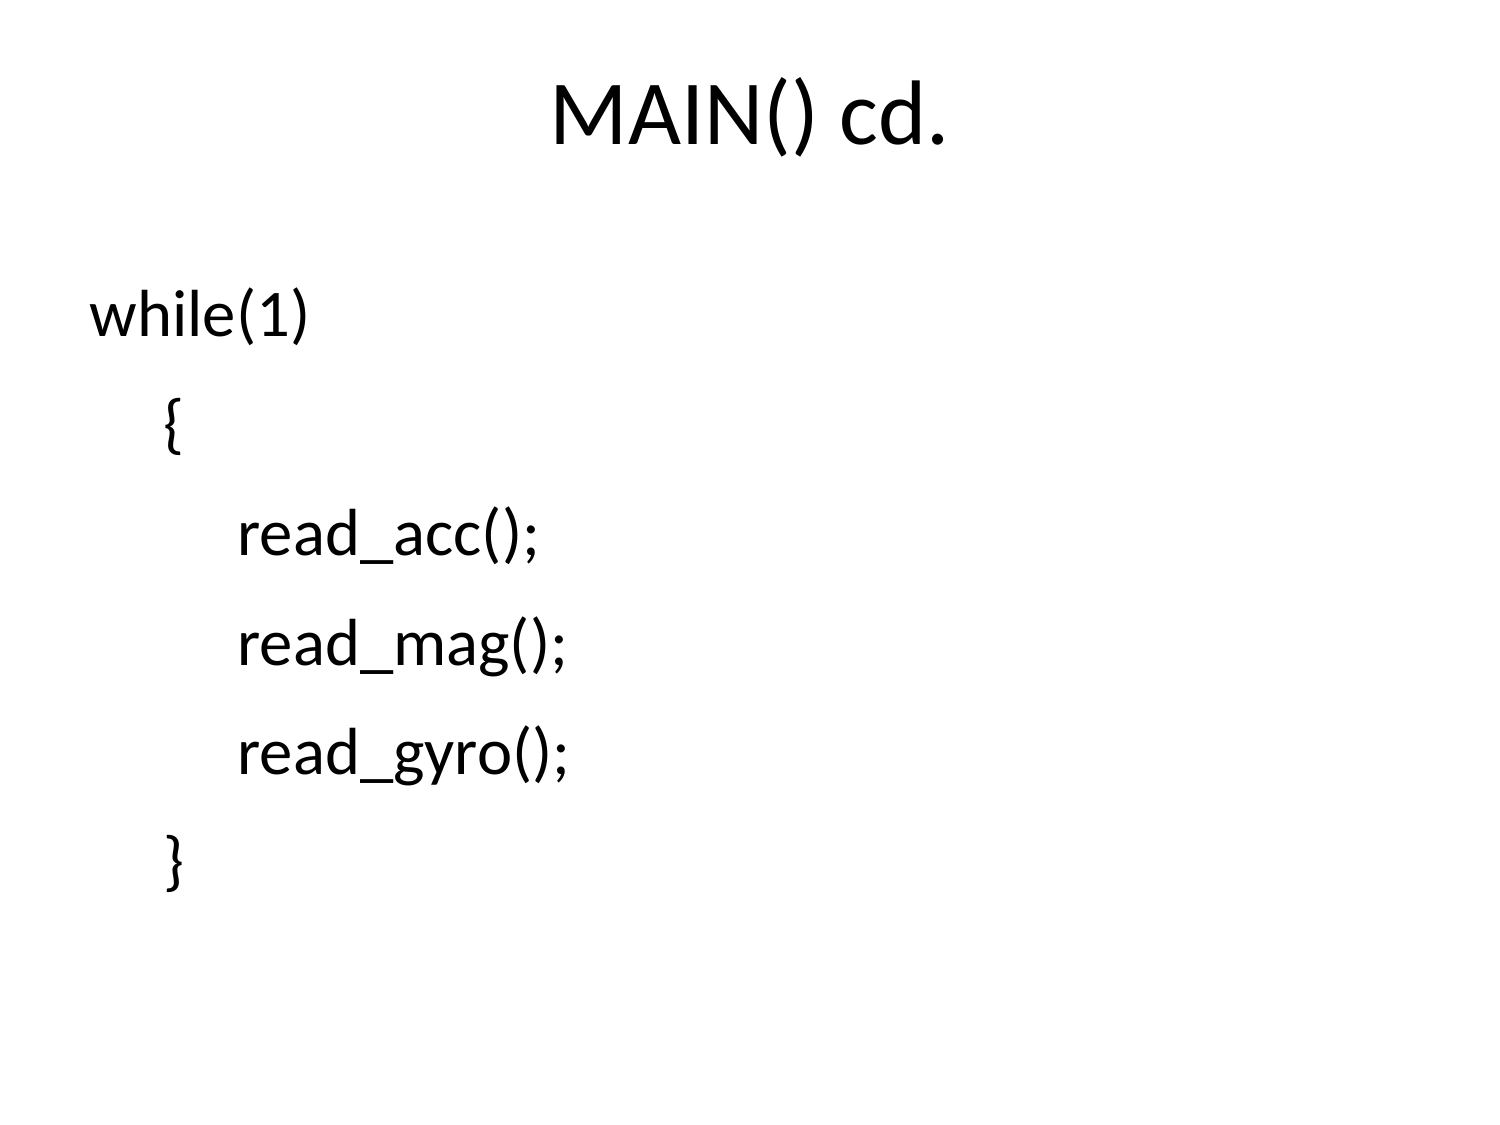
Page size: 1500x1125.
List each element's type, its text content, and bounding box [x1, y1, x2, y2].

list while(1) { read_acc(); read_mag(); read_gyro(); } [75, 262, 1425, 1005]
title MAIN() cd. [75, 45, 1425, 233]
